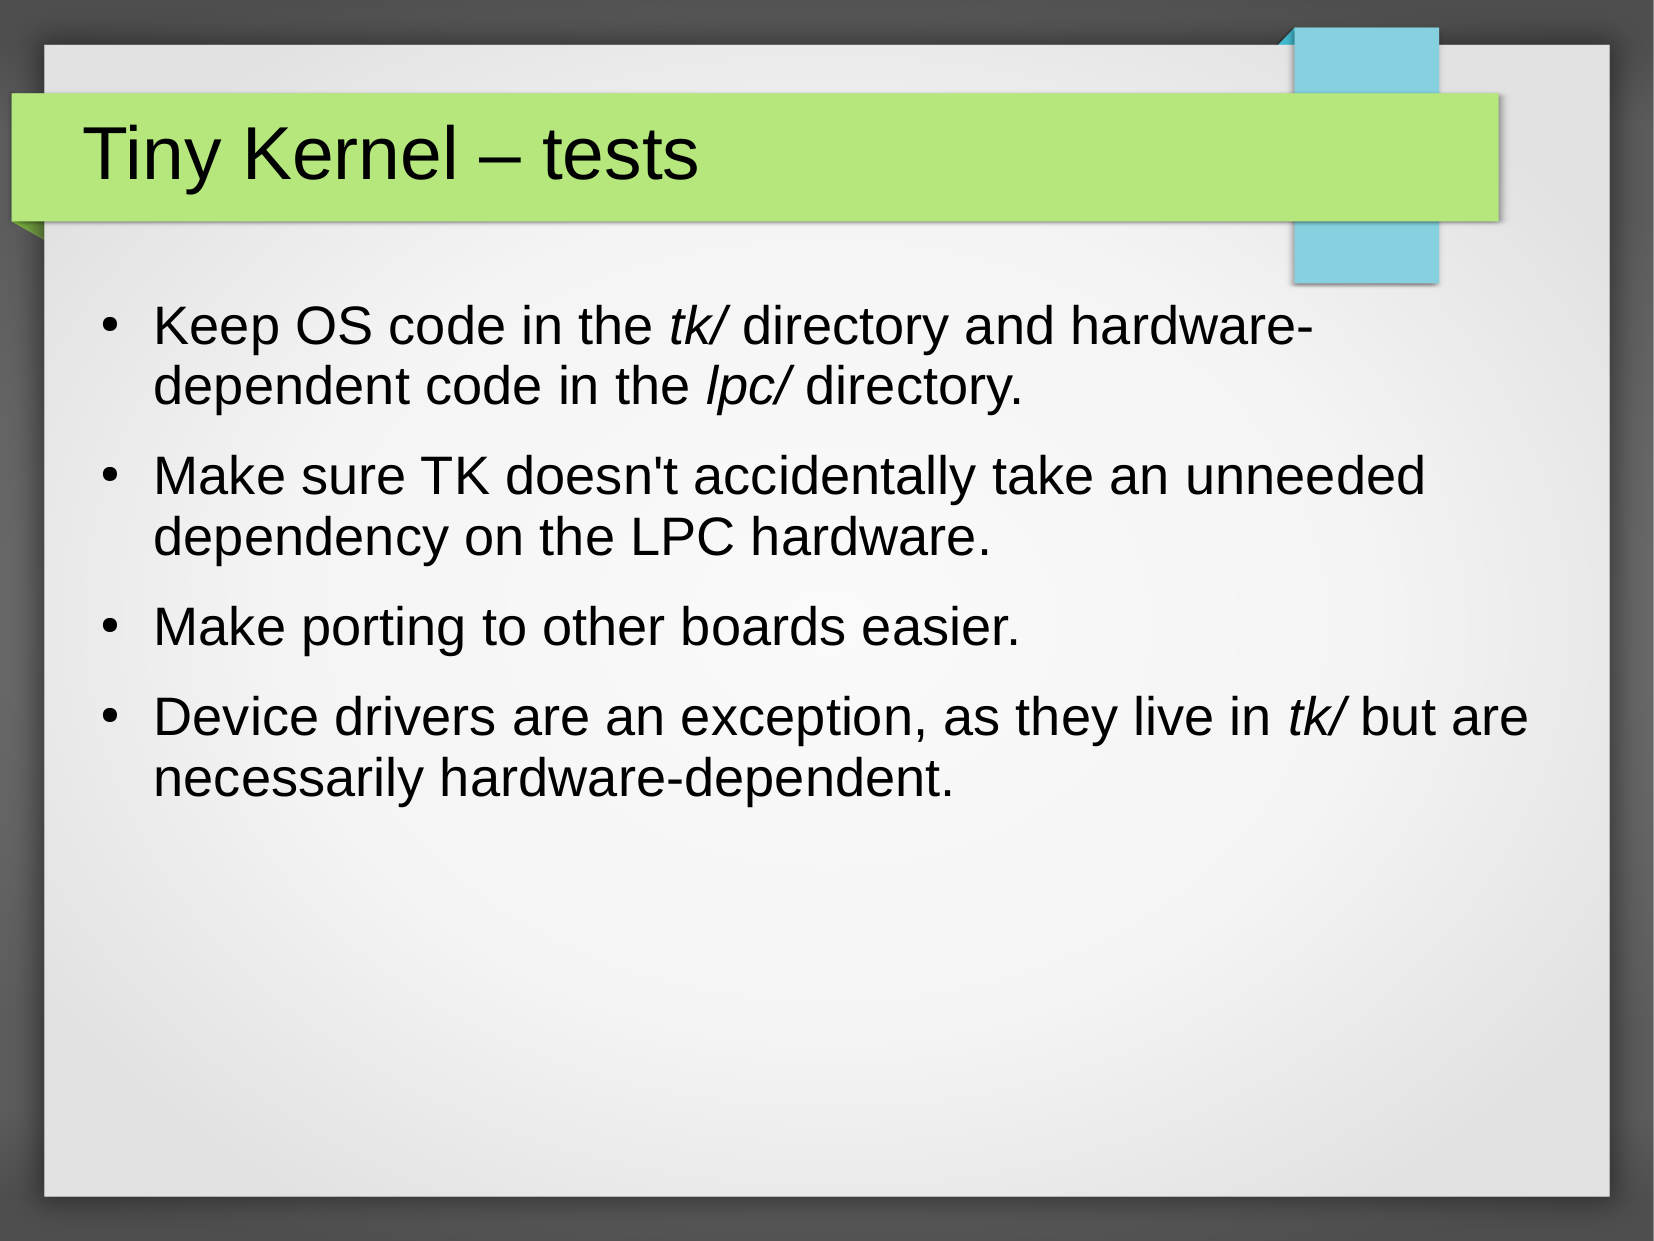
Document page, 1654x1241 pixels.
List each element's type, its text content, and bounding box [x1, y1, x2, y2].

picture [0, 0, 1654, 1241]
list Keep OS code in the tk/ directory and hardware-dependent code in the lpc/ directory. Make sure TK doesn't accidentally take an unneeded dependency on the LPC hardware. Make porting to other boards easier. Device drivers are an exception, as they live in tk/ but are necessarily hardware-dependent. [82, 295, 1571, 1015]
title Tiny Kernel – tests [82, 94, 1264, 213]
